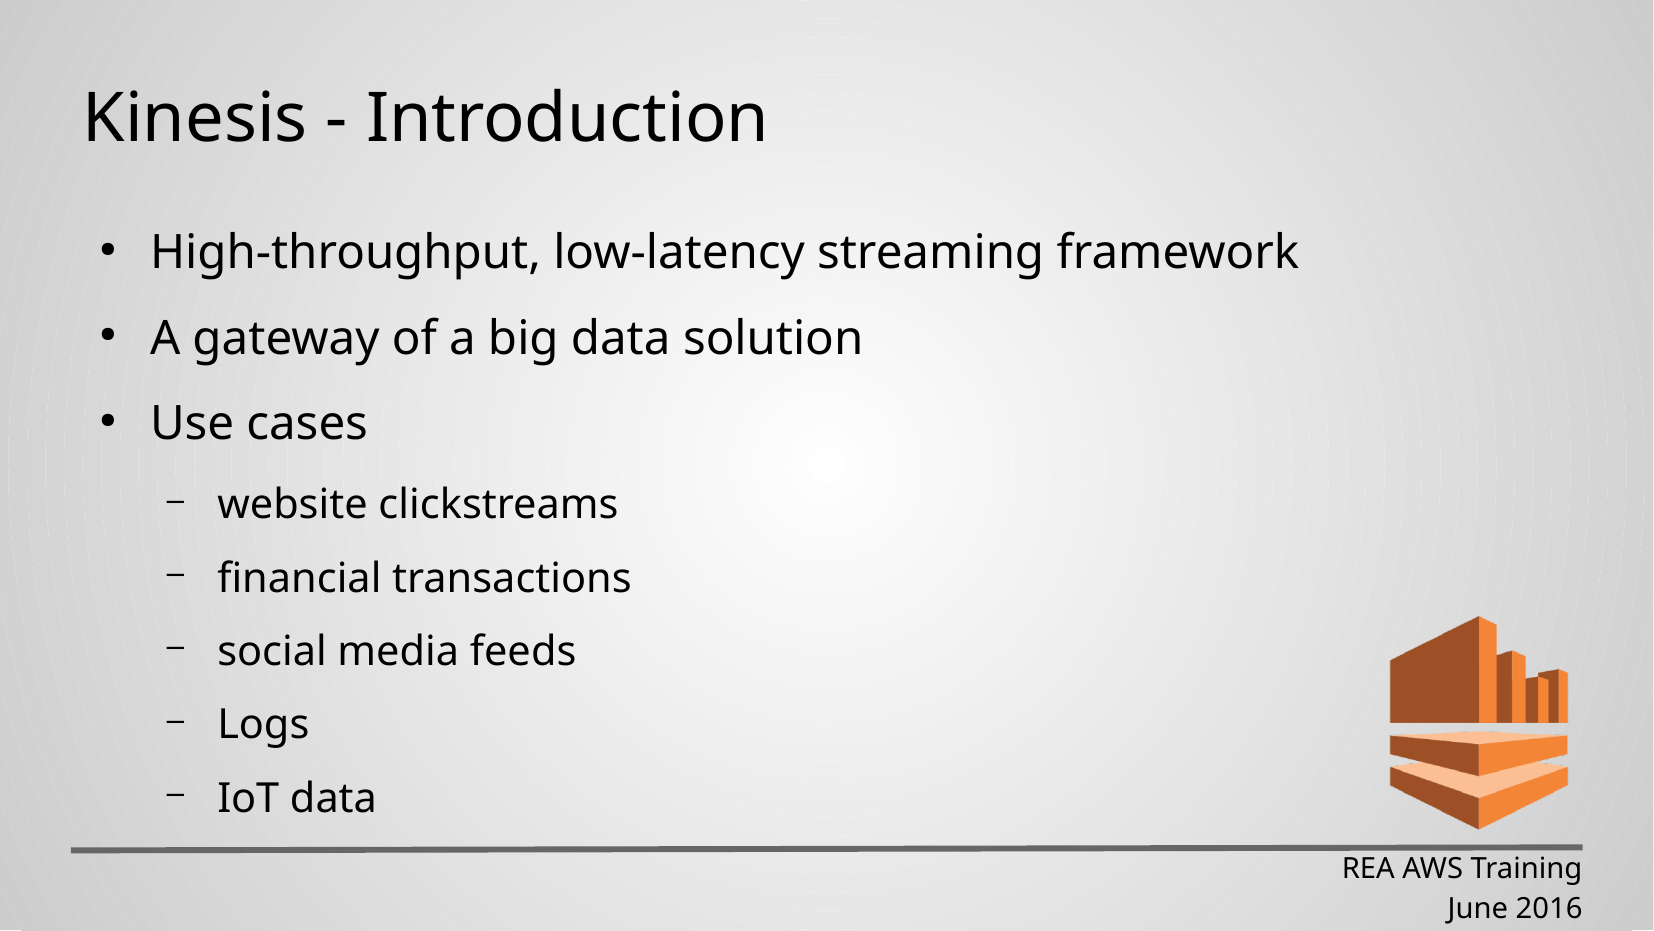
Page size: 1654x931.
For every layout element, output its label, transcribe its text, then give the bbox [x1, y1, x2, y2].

list High-throughput, low-latency streaming framework A gateway of a big data solution Use cases website clickstreams financial transactions social media feeds Logs IoT data [82, 217, 1571, 827]
picture [1370, 614, 1587, 831]
title Kinesis - Introduction [82, 37, 1571, 193]
